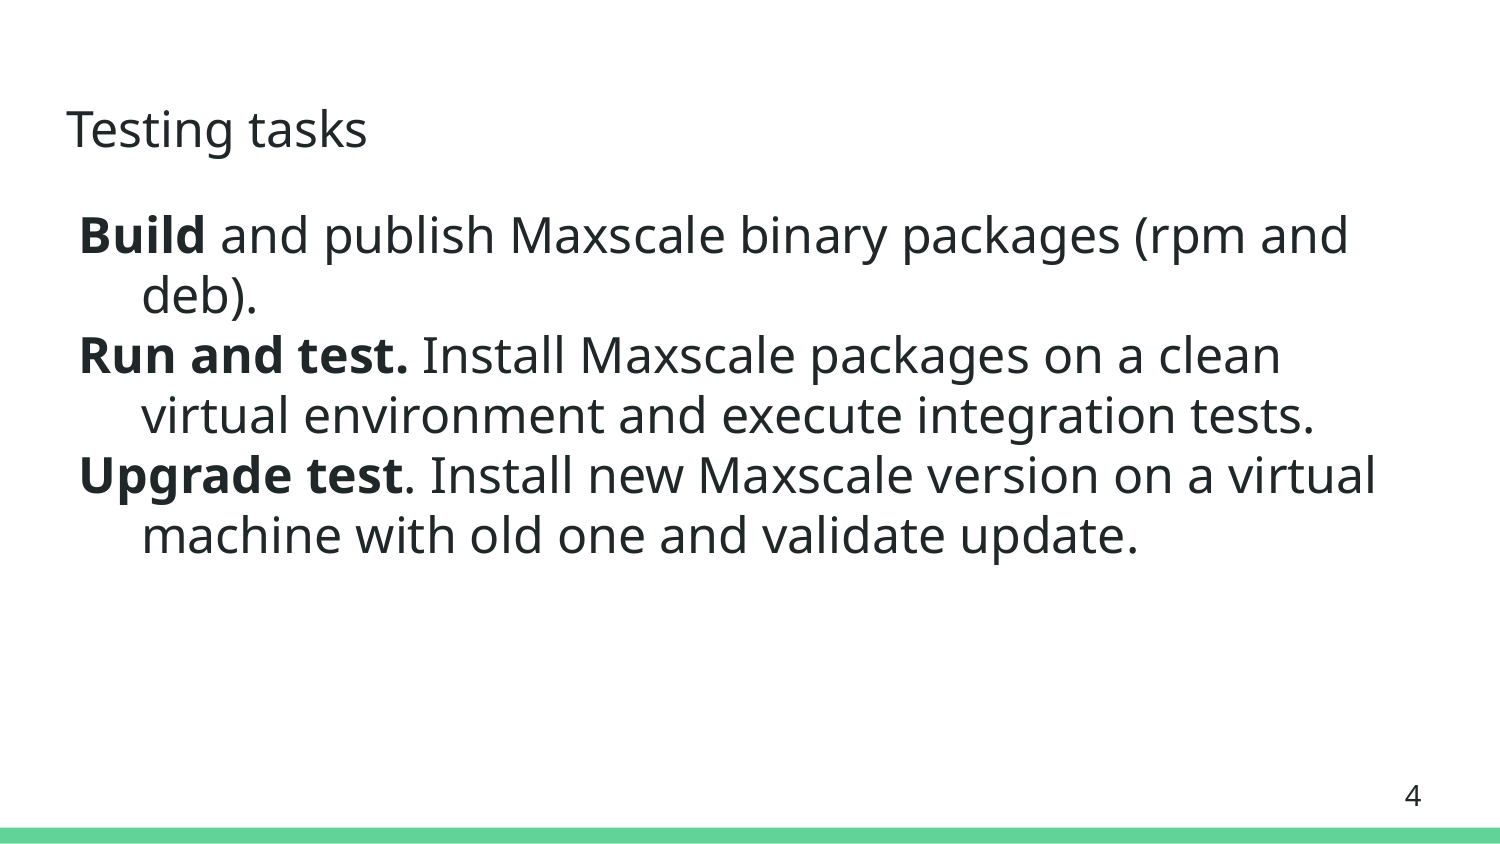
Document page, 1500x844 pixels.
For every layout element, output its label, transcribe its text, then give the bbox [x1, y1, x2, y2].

slide_number <number> [1389, 764, 1480, 830]
list Build and publish Maxscale binary packages (rpm and deb). Run and test. Install Maxscale packages on a clean virtual environment and execute integration tests. Upgrade test. Install new Maxscale version on a virtual machine with old one and validate update. [51, 189, 1449, 750]
title Testing tasks [51, 72, 1449, 167]
